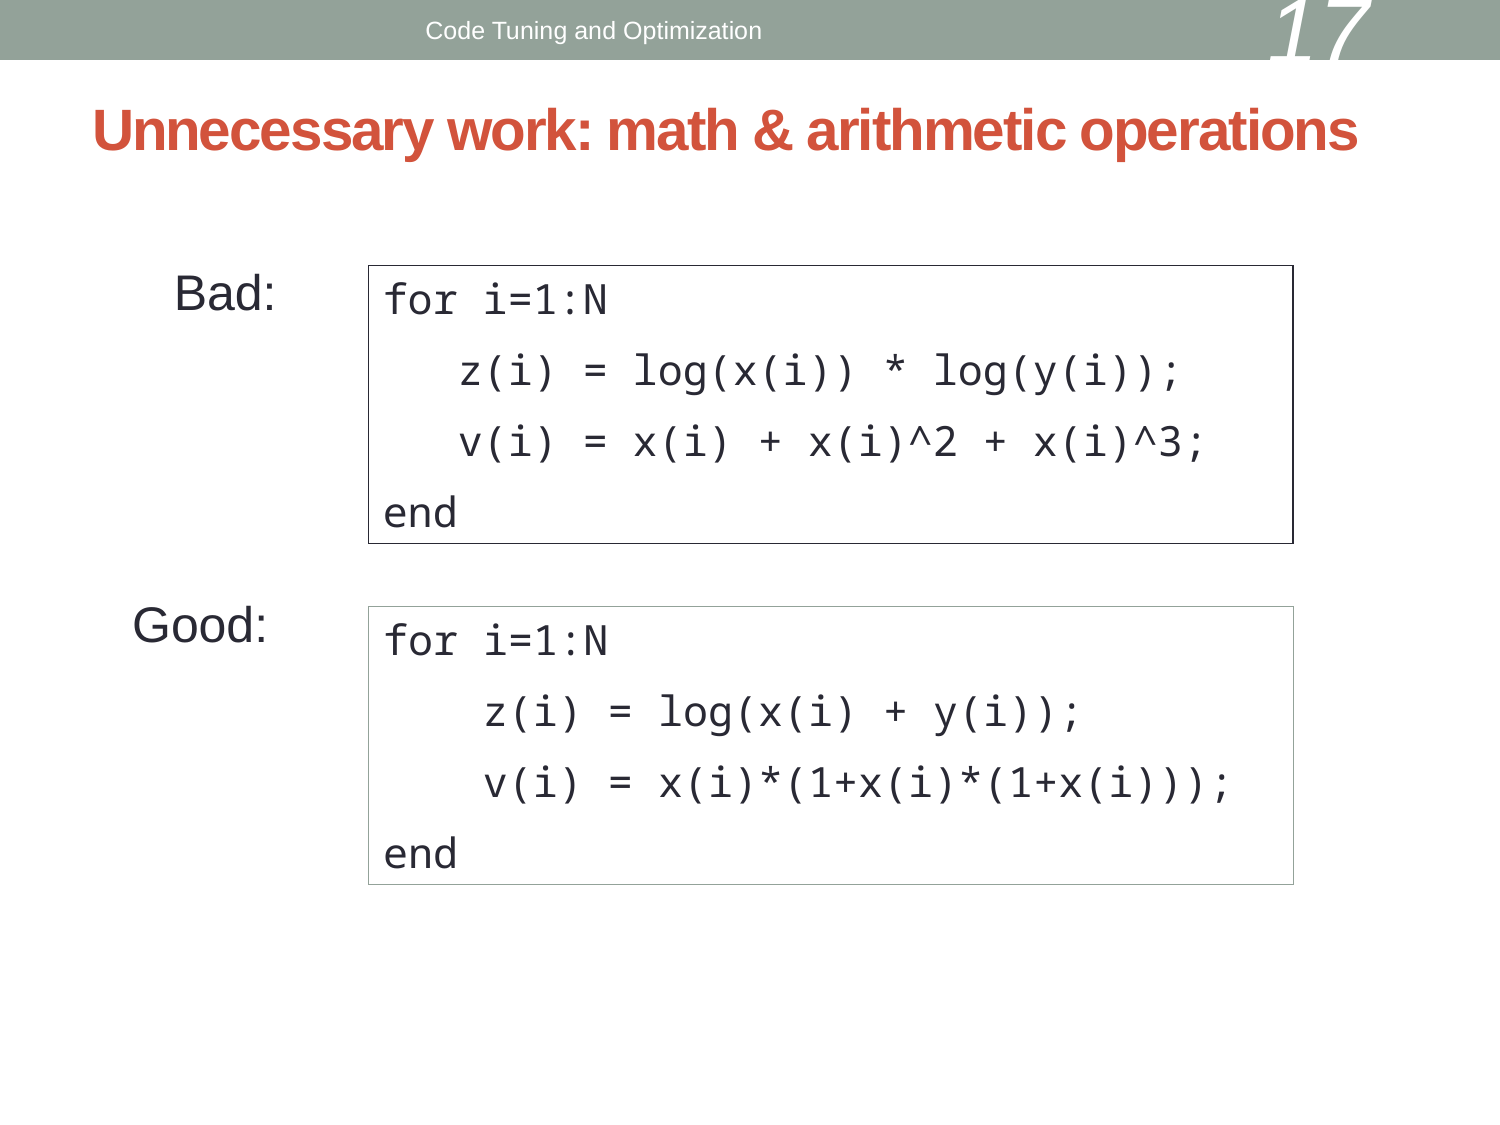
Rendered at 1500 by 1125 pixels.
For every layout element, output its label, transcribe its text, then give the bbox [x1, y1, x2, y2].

slide_number <number> [1252, 0, 1428, 54]
title Unnecessary work: math & arithmetic operations [77, 66, 1500, 188]
footer Code Tuning and Optimization [410, 3, 1086, 57]
text_box for i=1:N z(i) = log(x(i) + y(i)); v(i) = x(i)*(1+x(i)*(1+x(i))); end [368, 606, 1294, 885]
text_box for i=1:N z(i) = log(x(i)) * log(y(i)); v(i) = x(i) + x(i)^2 + x(i)^3; end [368, 265, 1294, 544]
list Bad: Good: [75, 197, 1425, 998]
